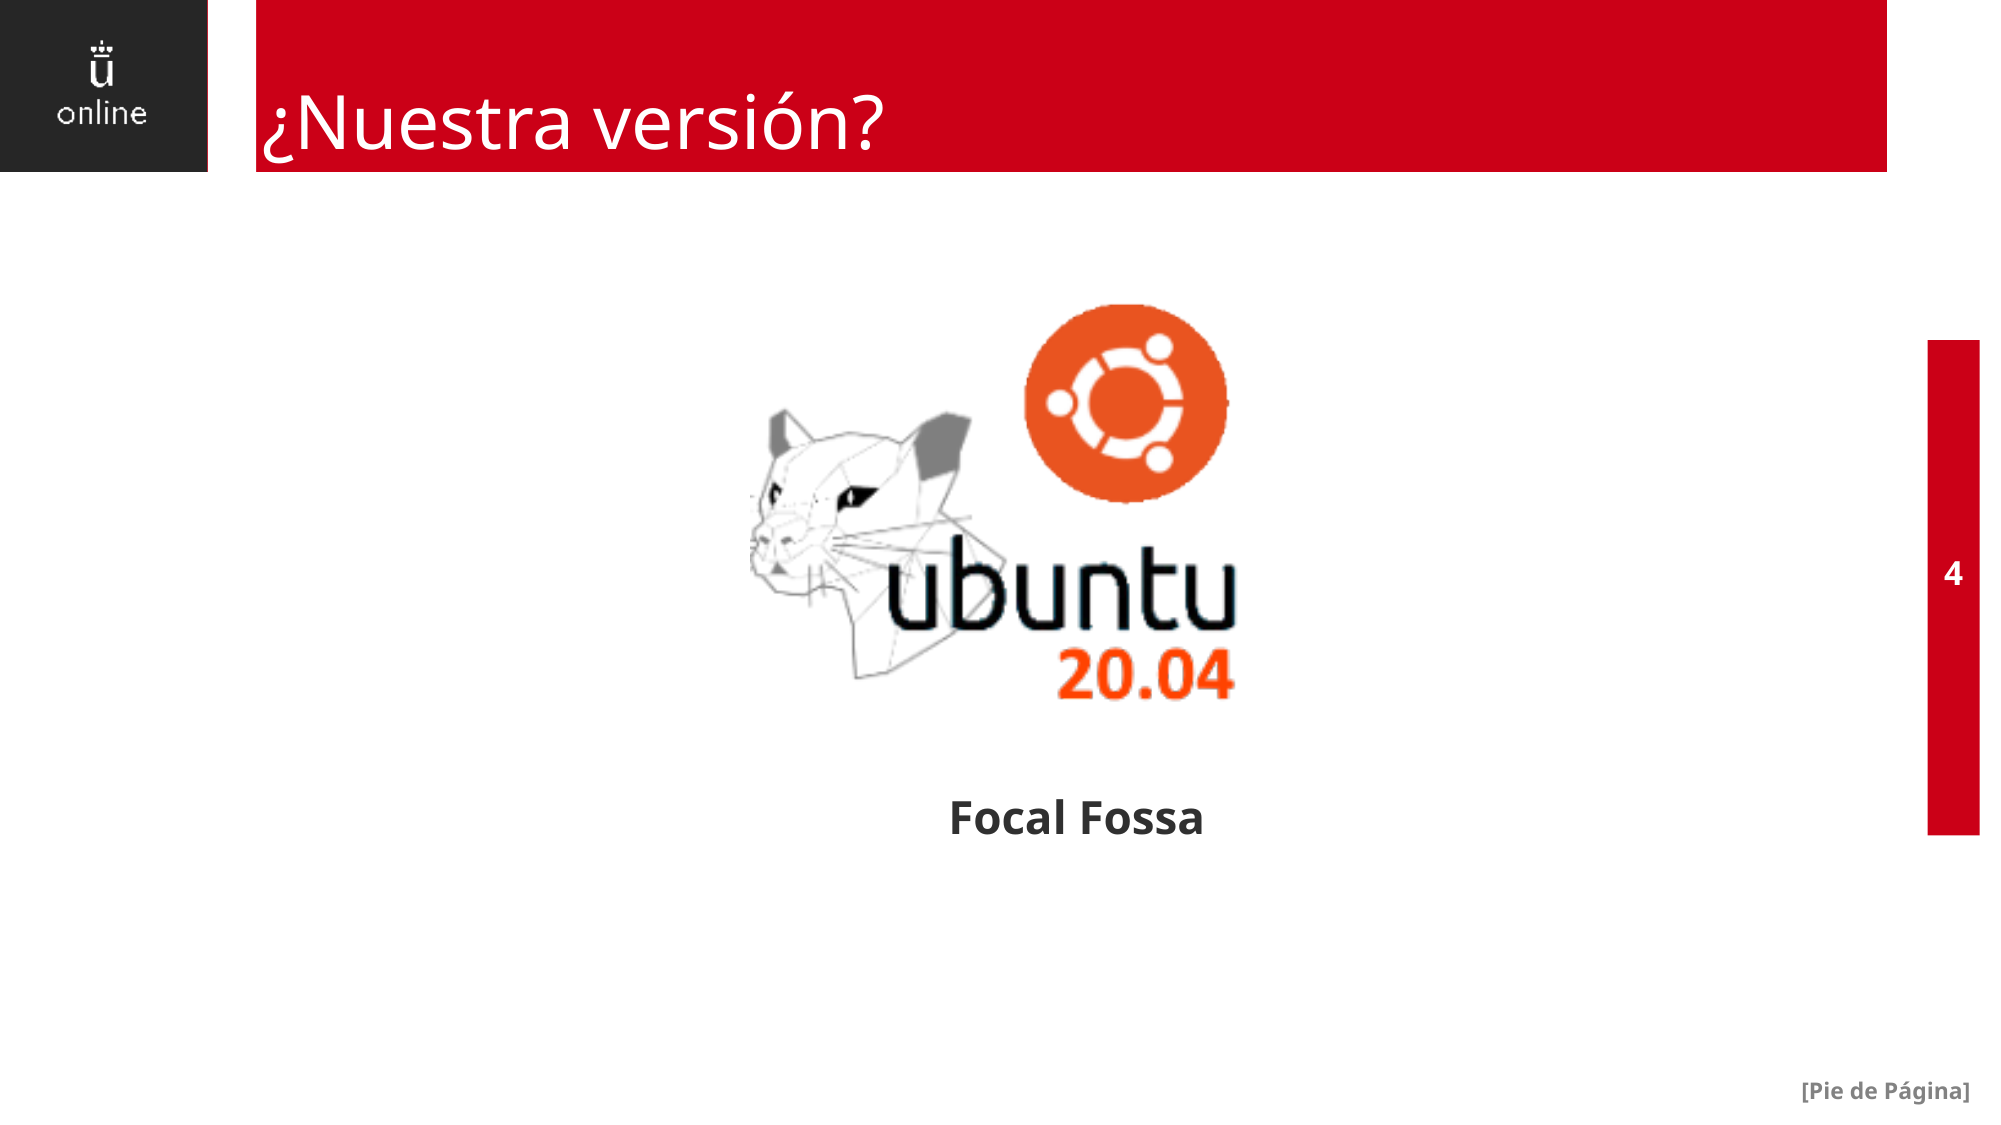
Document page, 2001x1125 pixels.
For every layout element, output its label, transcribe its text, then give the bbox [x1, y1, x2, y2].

slide_number <number> [1898, 544, 2000, 605]
title ¿Nuestra versión? [247, 0, 1802, 172]
footer [Pie de Página] [671, 1060, 1986, 1121]
picture [40, 26, 164, 150]
picture [750, 295, 1250, 719]
list Focal Fossa [267, 181, 1899, 1043]
